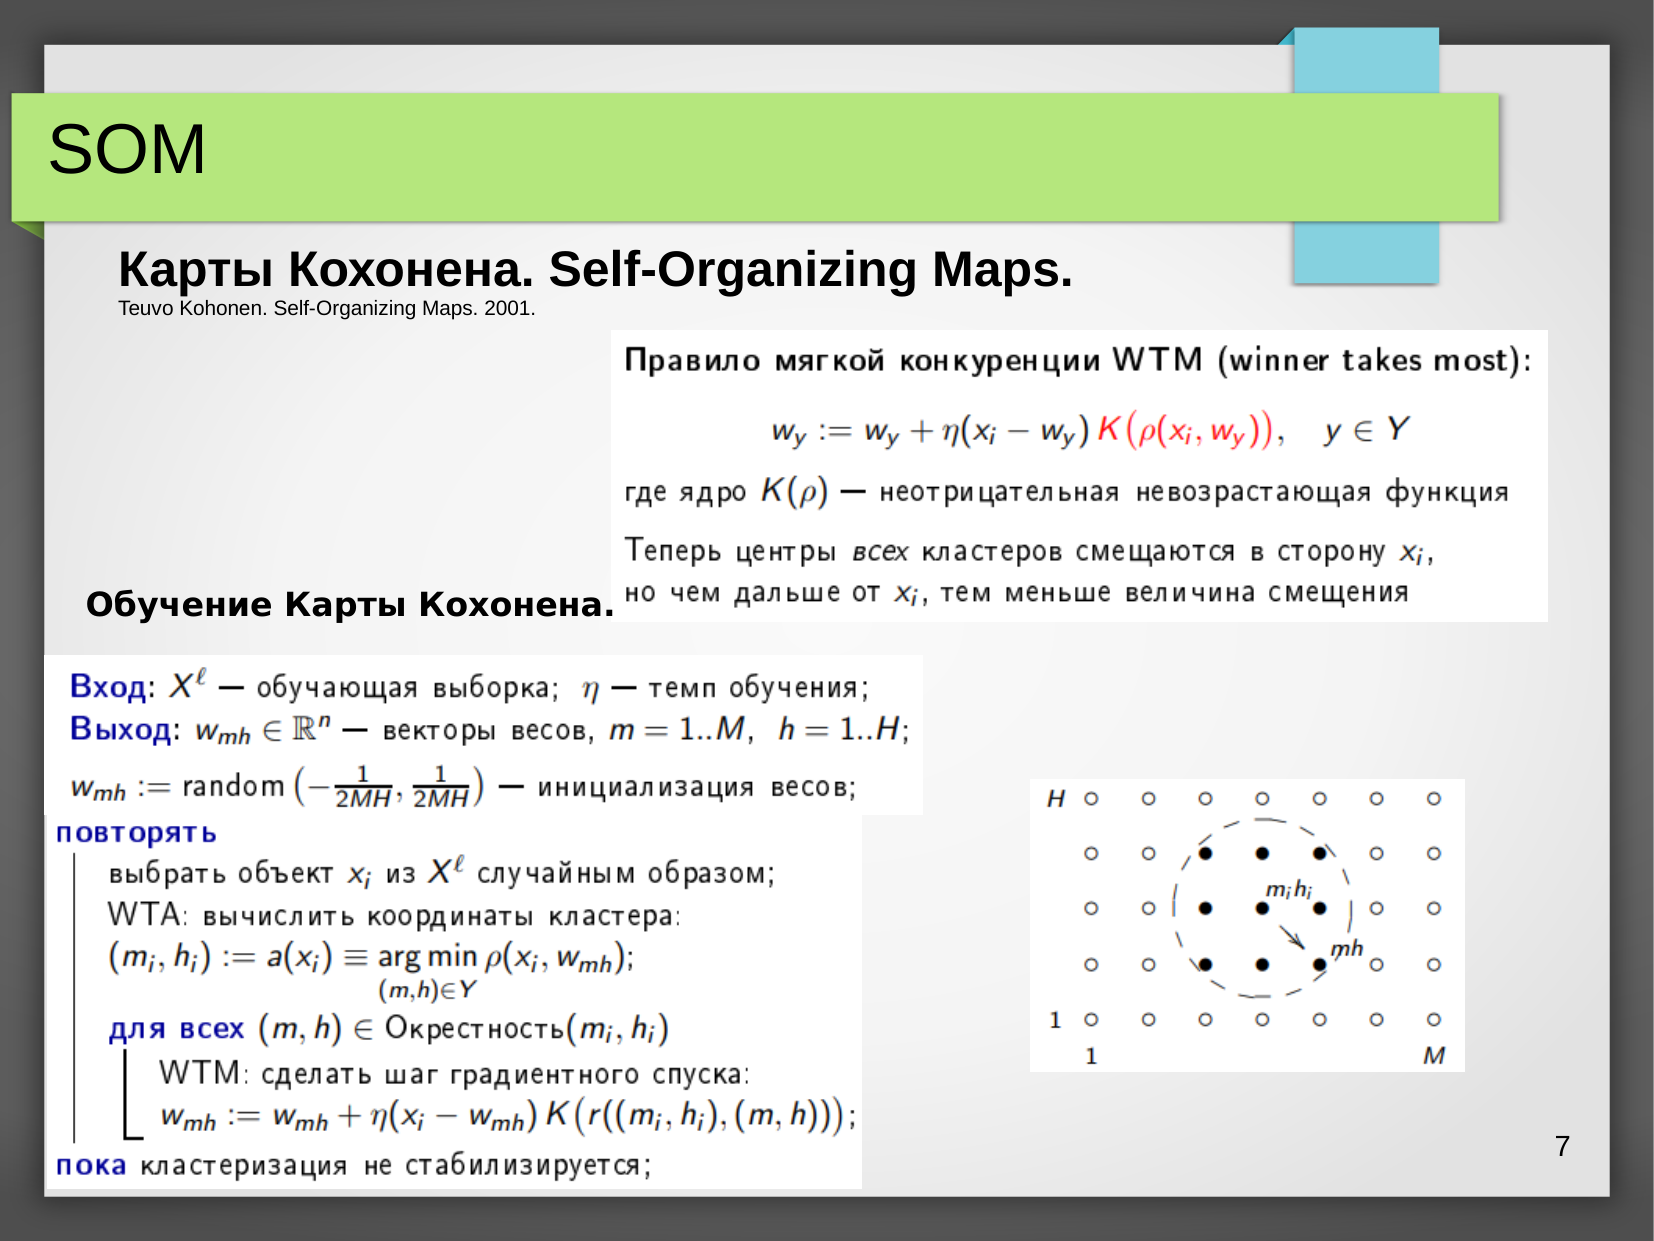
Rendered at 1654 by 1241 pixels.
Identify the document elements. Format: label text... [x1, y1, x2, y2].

text_box Обучение Карты Кохонена. [70, 578, 650, 671]
subtitle Карты Кохонена. Self-Organizing Maps. Teuvo Kohonen. Self-Organizing Maps. 2001. [118, 230, 1264, 331]
title SOM [47, 109, 1501, 189]
picture [0, 0, 1654, 1241]
